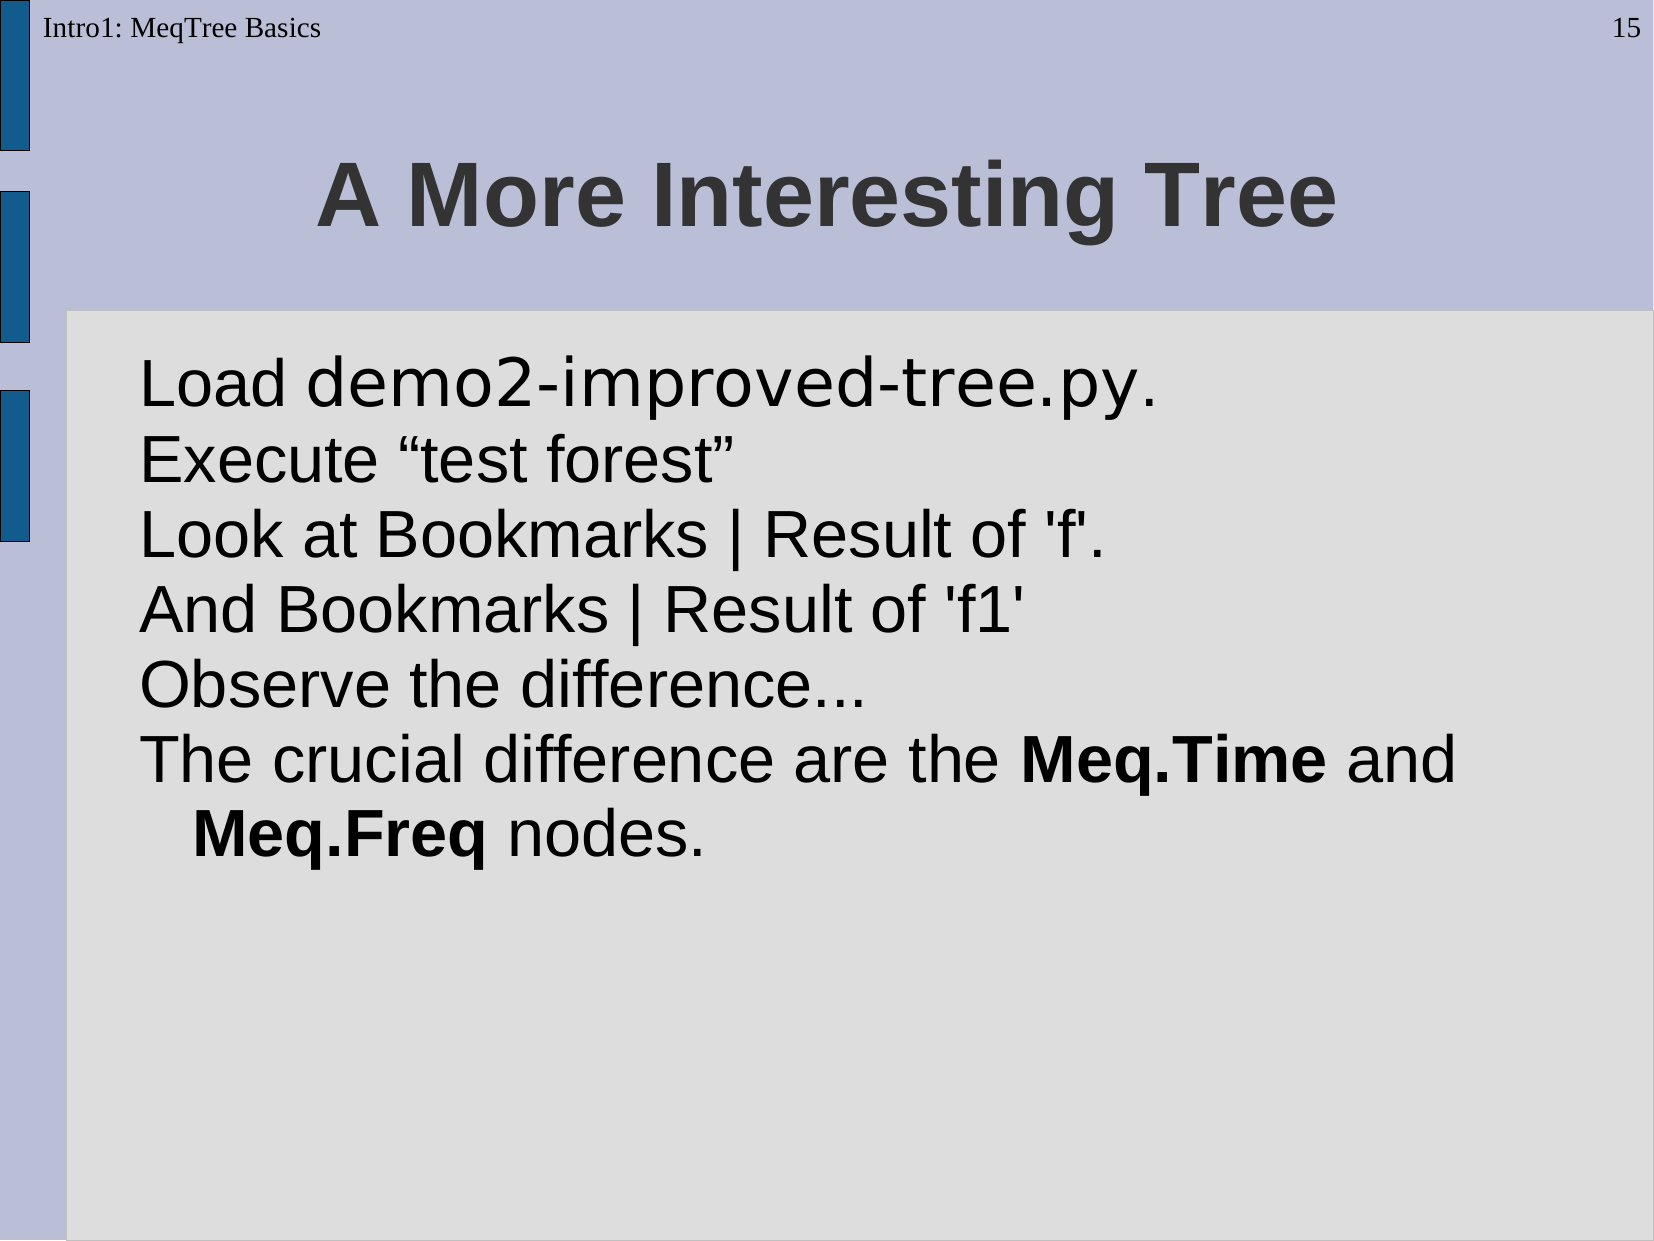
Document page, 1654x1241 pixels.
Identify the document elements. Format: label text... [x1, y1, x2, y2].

title A More Interesting Tree [121, 91, 1534, 299]
list Load demo2-improved-tree.py. Execute “test forest” Look at Bookmarks | Result of 'f'. And Bookmarks | Result of 'f1' Observe the difference... The crucial difference are the Meq.Time and Meq.Freq nodes. [121, 344, 1534, 1127]
